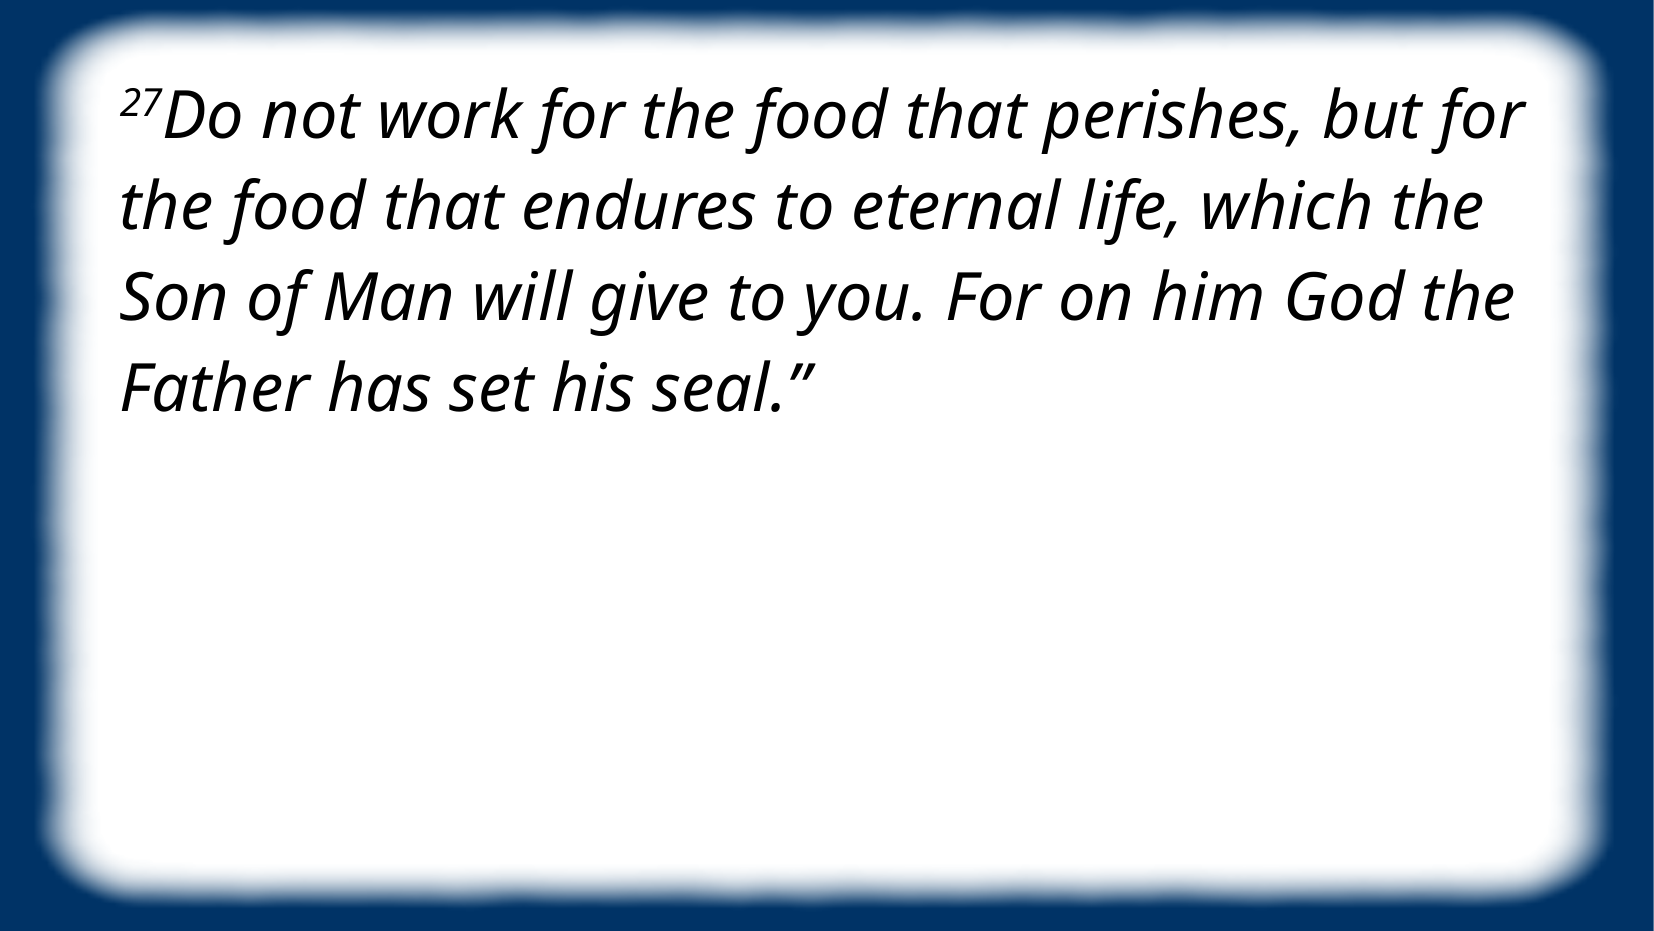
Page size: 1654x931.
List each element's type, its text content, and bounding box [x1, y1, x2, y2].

text_box 27Do not work for the food that perishes, but for the food that endures to eternal life, which the Son of Man will give to you. For on him God the Father has set his seal.” [105, 60, 1546, 430]
picture [0, 0, 1654, 931]
